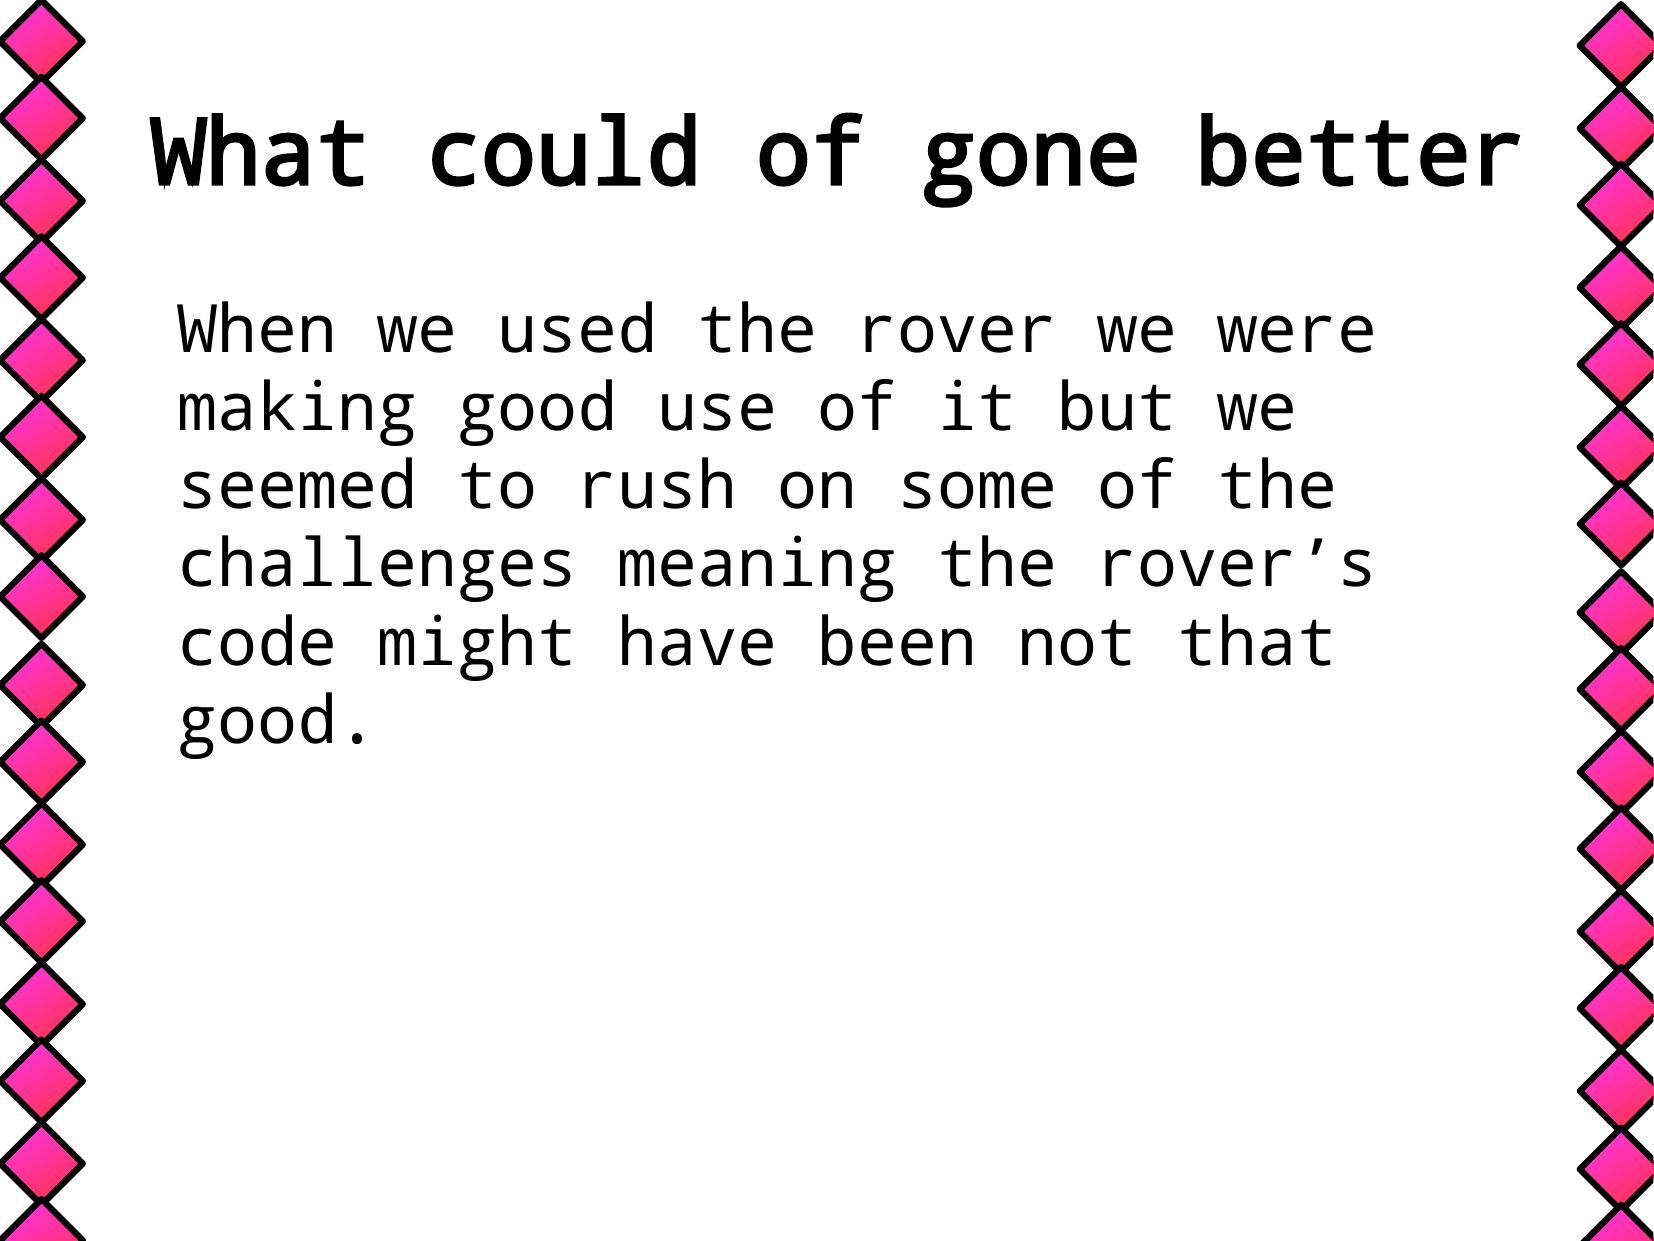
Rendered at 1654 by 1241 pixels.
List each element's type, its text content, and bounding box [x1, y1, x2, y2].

title What could of gone better [129, 45, 1548, 261]
list When we used the rover we were making good use of it but we seemed to rush on some of the challenges meaning the rover’s code might have been not that good. [106, 290, 1536, 1010]
text_box [0, 643, 83, 1241]
text_box [1579, 571, 1654, 1241]
text_box [0, 0, 83, 638]
text_box [1579, 4, 1654, 566]
